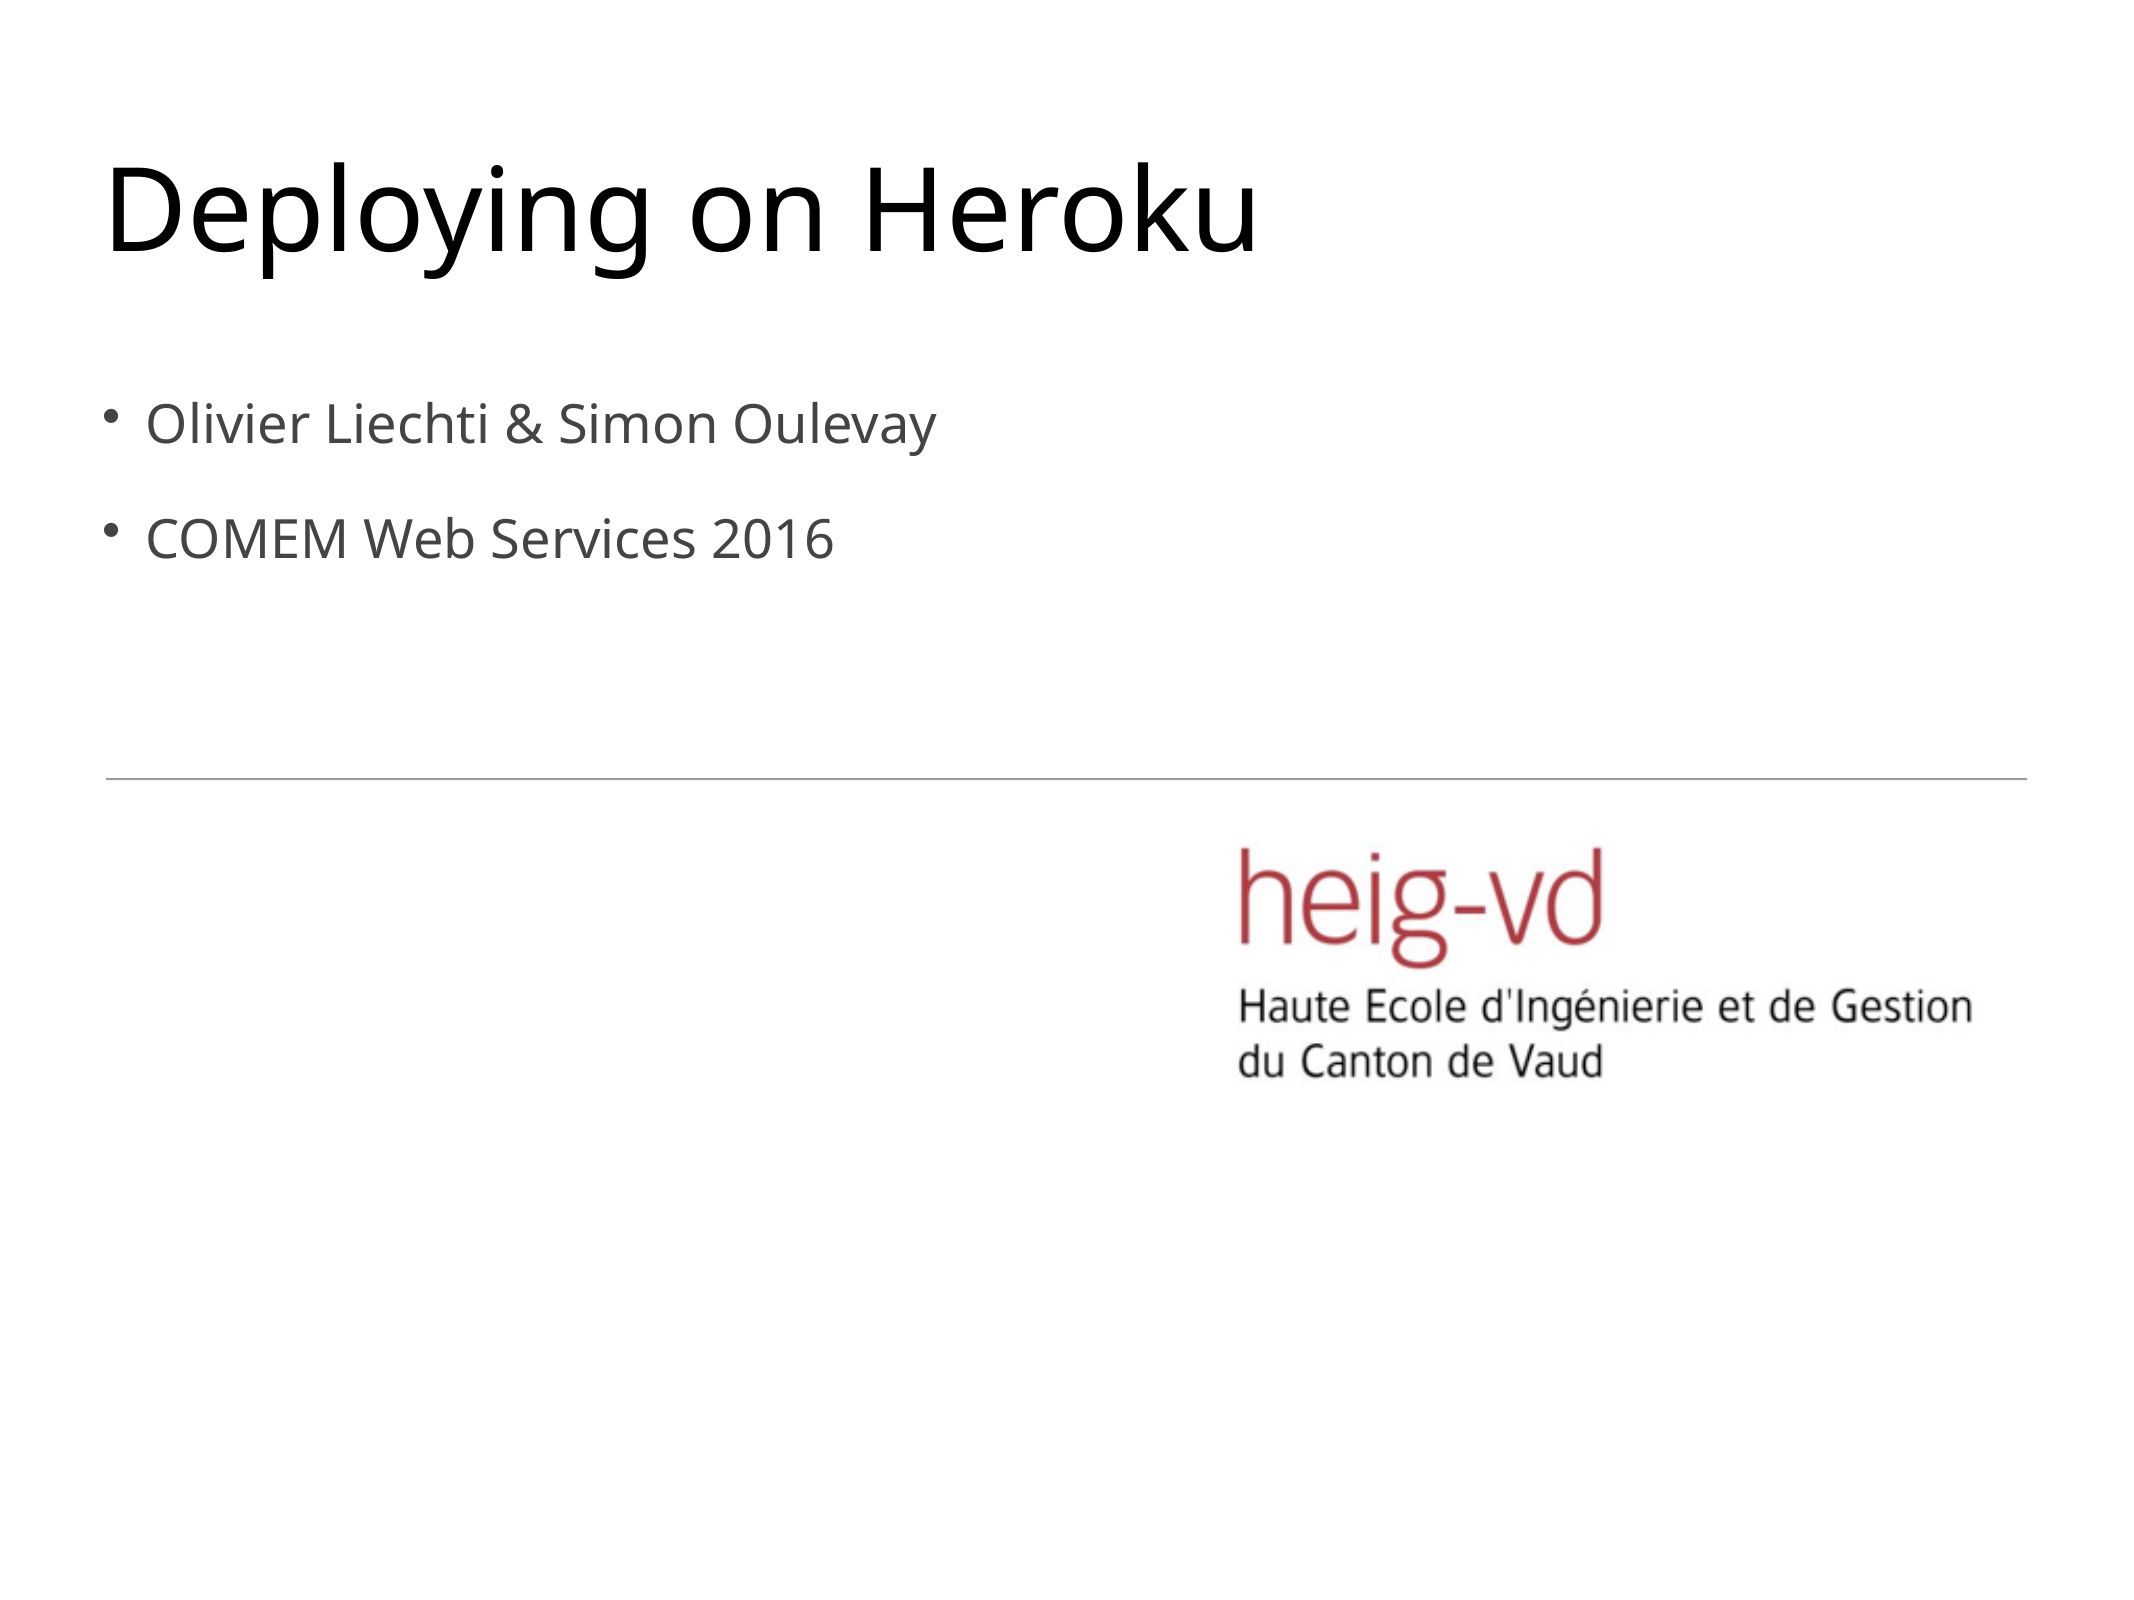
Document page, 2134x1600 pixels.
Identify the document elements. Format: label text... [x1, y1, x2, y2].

subtitle Olivier Liechti & Simon Oulevay COMEM Web Services 2016 [93, 381, 2040, 1459]
title Deploying on Heroku [93, 54, 2040, 284]
